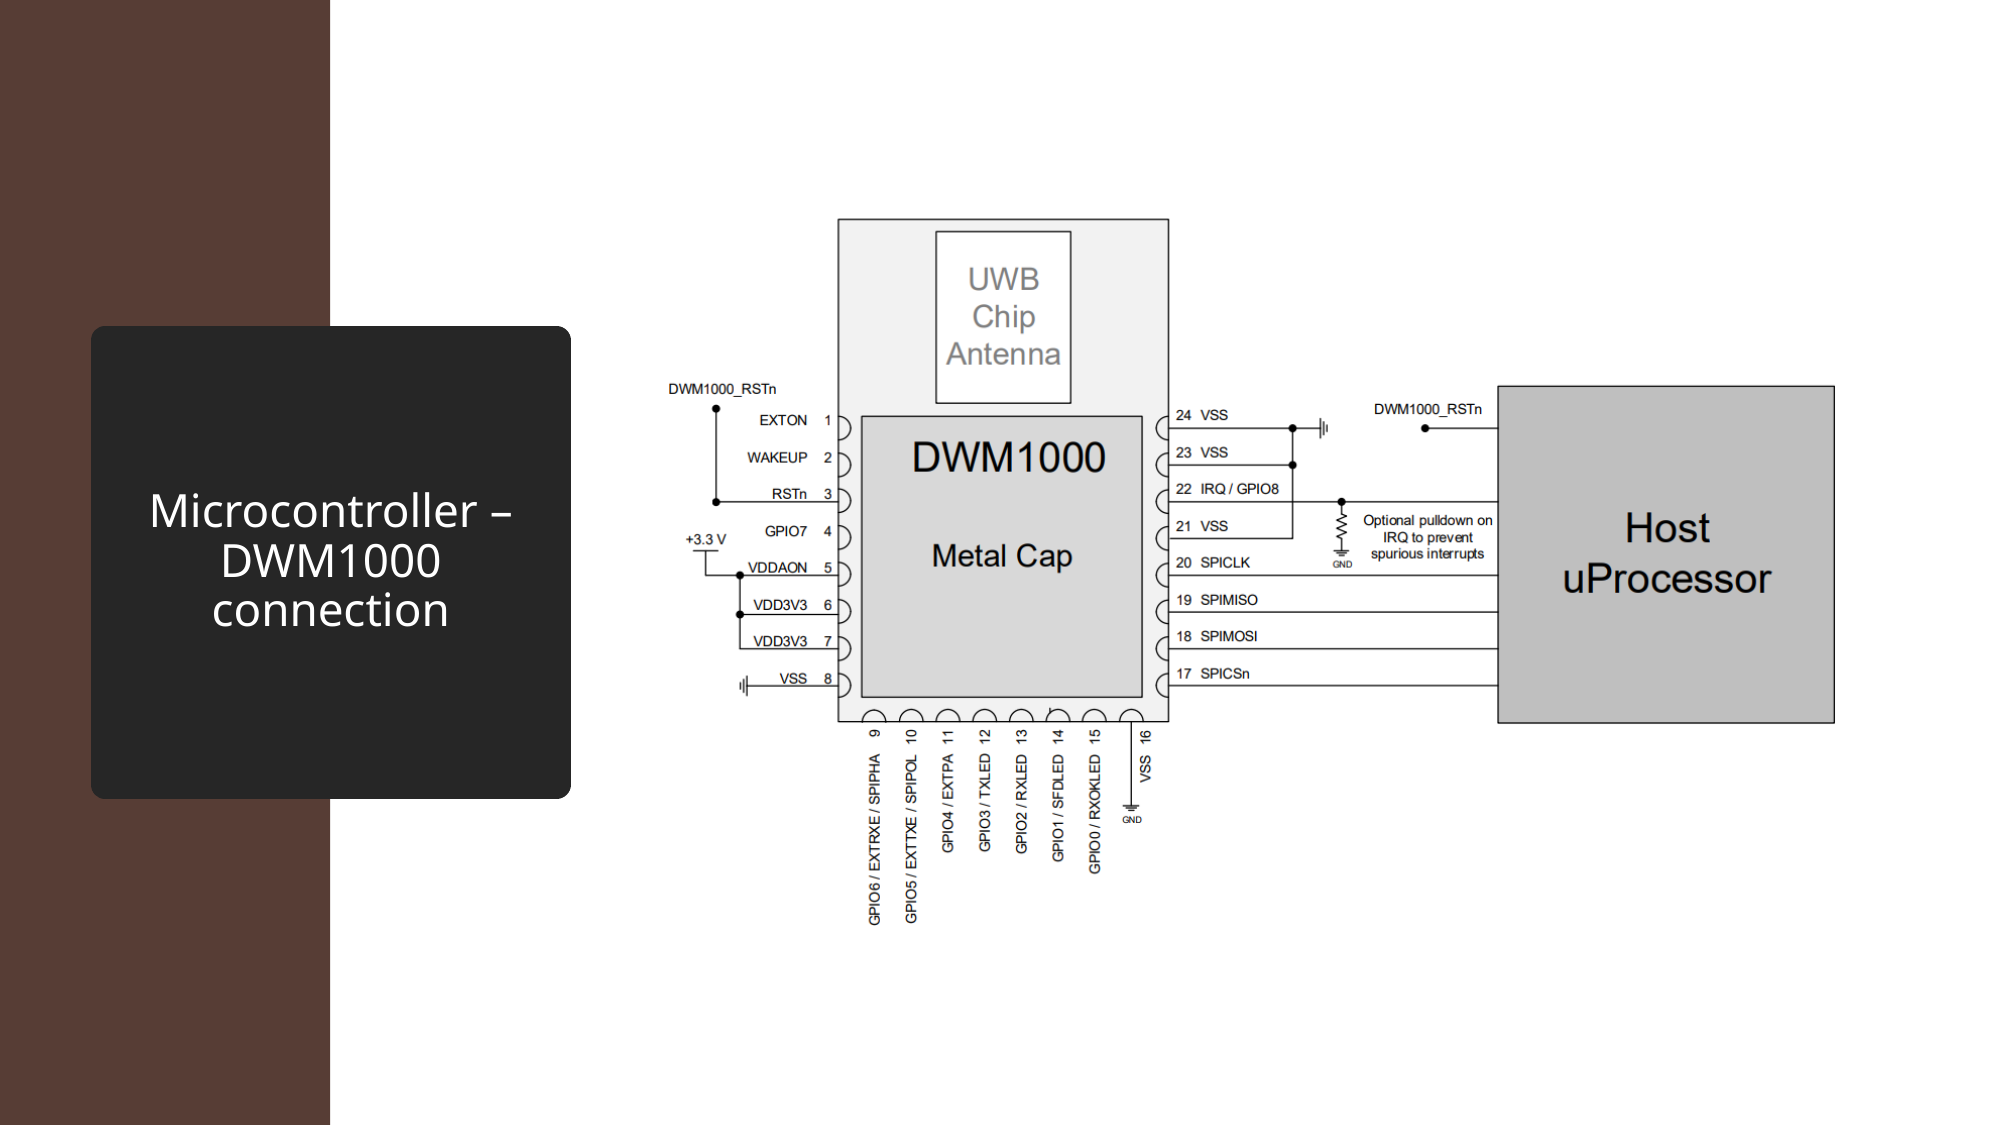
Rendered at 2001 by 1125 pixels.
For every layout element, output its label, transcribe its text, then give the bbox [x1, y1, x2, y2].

title Microcontroller – DWM1000 connection [105, 340, 557, 785]
picture [662, 192, 1842, 933]
text_box [0, 0, 2000, 1125]
